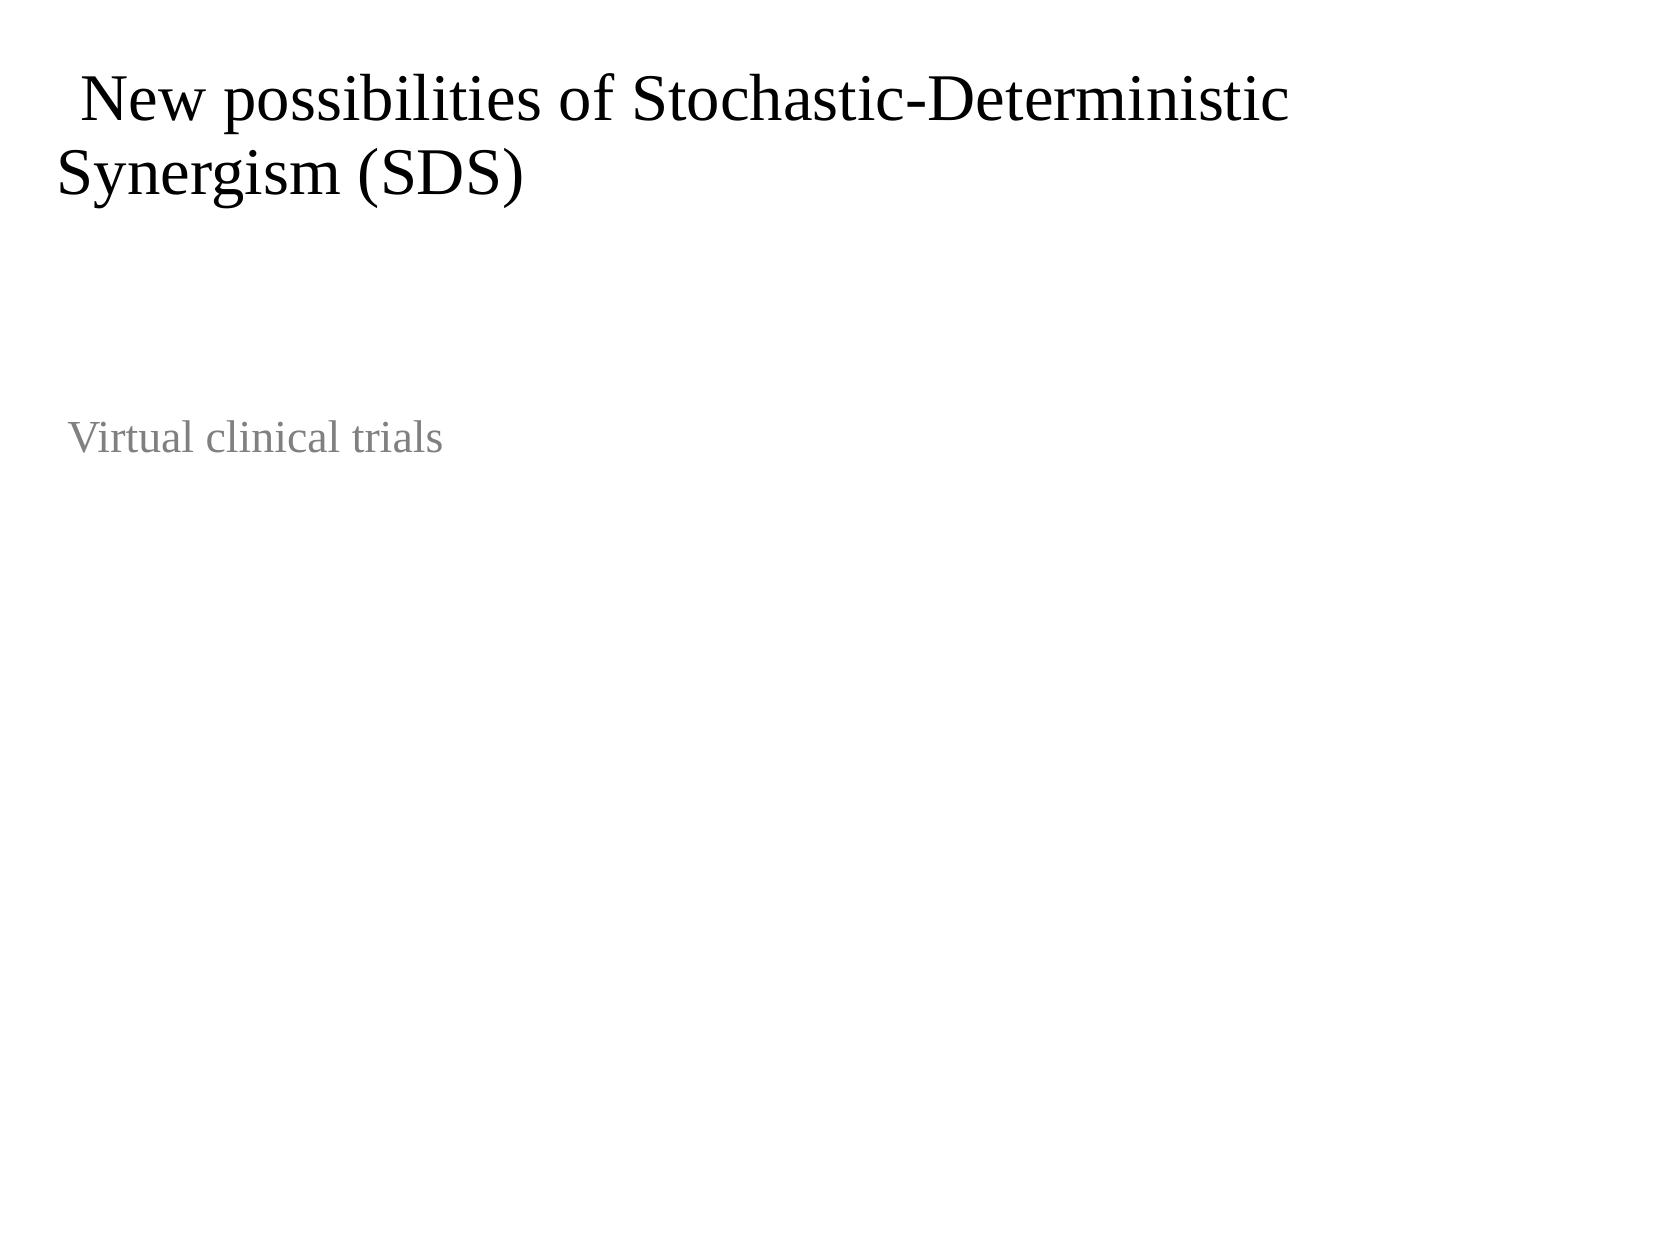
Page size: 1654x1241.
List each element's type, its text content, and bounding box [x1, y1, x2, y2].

title New possibilities of Stochastic-Deterministic Synergism (SDS) Virtual clinical trials [56, 60, 1546, 464]
